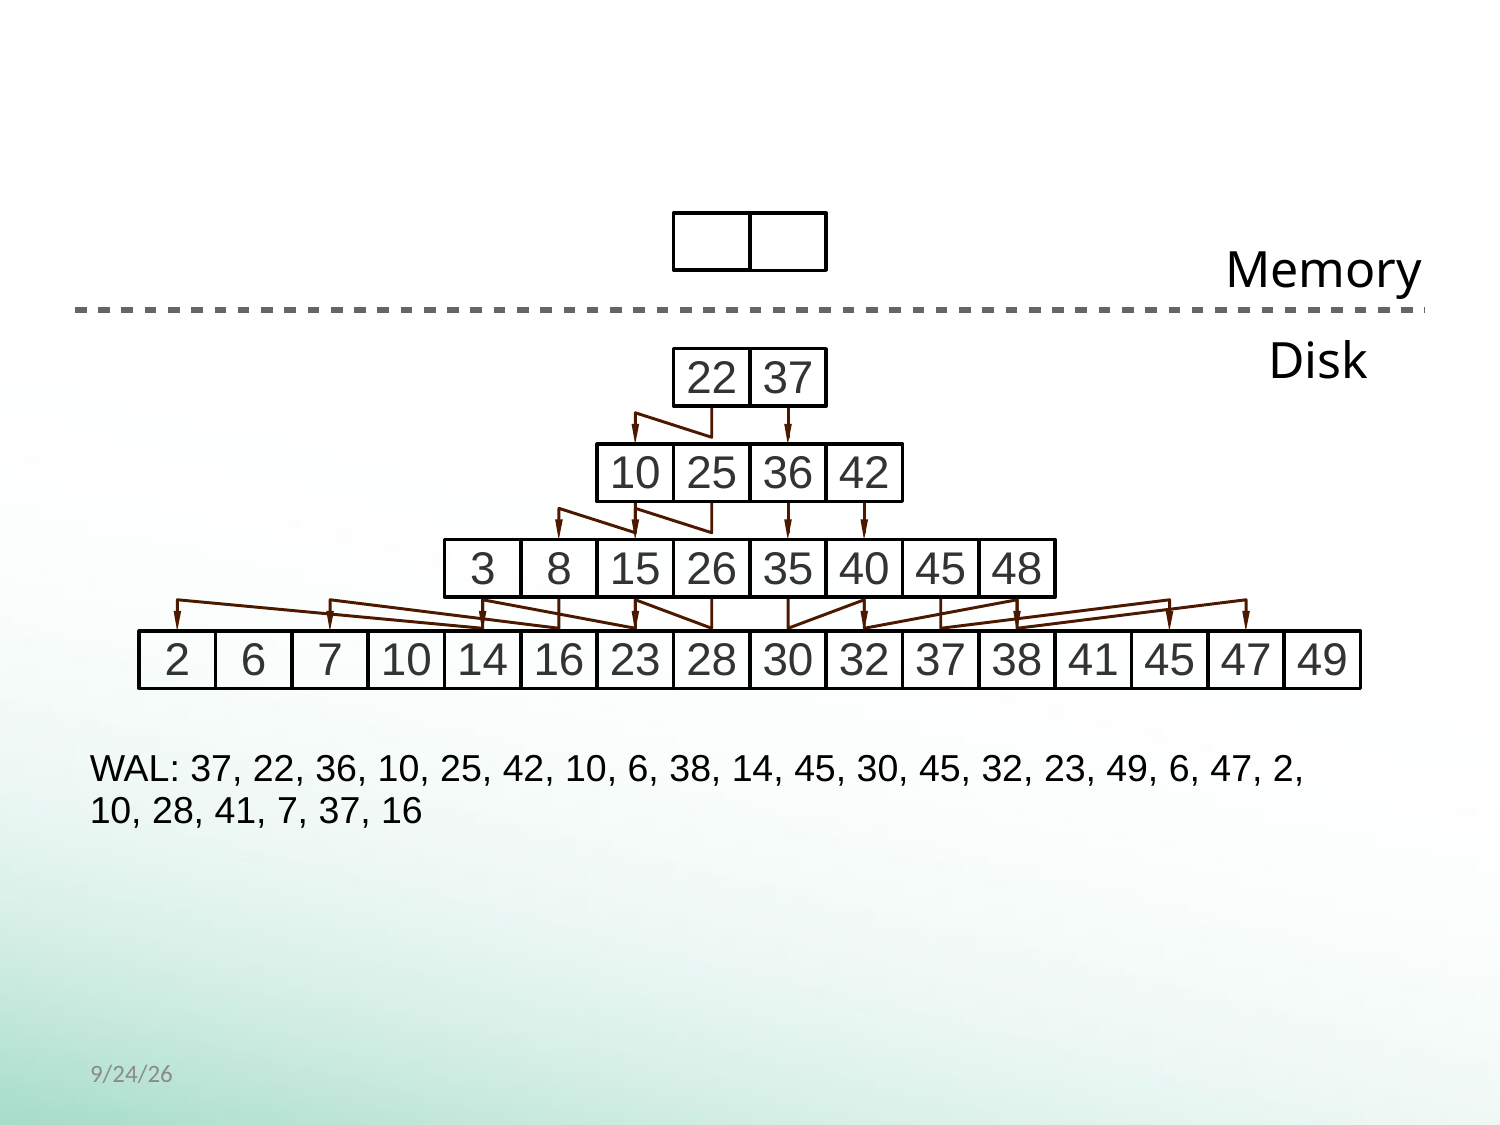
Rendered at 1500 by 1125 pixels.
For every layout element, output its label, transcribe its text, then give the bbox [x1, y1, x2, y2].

text_box 37 [749, 348, 827, 407]
text_box 37 [902, 631, 978, 689]
text_box 36 [749, 444, 826, 502]
text_box Memory [1210, 226, 1443, 303]
text_box 10 [597, 444, 673, 502]
text_box 6 [215, 631, 291, 689]
text_box 28 [673, 631, 749, 689]
text_box 10 [368, 631, 444, 689]
text_box Disk [1253, 317, 1391, 394]
text_box 30 [749, 631, 826, 689]
text_box 22 [673, 348, 749, 407]
text_box 49 [1284, 631, 1361, 689]
text_box 45 [1131, 631, 1207, 689]
text_box 48 [978, 539, 1056, 597]
text_box 3 [444, 539, 520, 597]
text_box 2 [139, 631, 215, 689]
text_box 42 [826, 444, 903, 502]
picture [0, 0, 1500, 1125]
text_box 41 [1055, 631, 1131, 689]
text_box 25 [673, 444, 749, 502]
text_box 32 [826, 631, 902, 689]
text_box 15 [597, 539, 673, 597]
text_box 16 [520, 631, 597, 689]
text_box 8 [520, 539, 597, 597]
text_box 45 [902, 539, 978, 597]
text_box 47 [1207, 631, 1284, 689]
text_box 23 [597, 631, 673, 689]
text_box 35 [749, 539, 826, 597]
text_box 14 [444, 631, 520, 689]
text_box 38 [978, 631, 1055, 689]
text_box 7 [291, 631, 368, 689]
text_box 40 [826, 539, 902, 597]
text_box 26 [673, 539, 749, 597]
text_box WAL: 37, 22, 36, 10, 25, 42, 10, 6, 38, 14, 45, 30, 45, 32, 23, 49, 6, 47, 2, 10, 28, 41, 7, 37, 16 [74, 739, 1361, 839]
